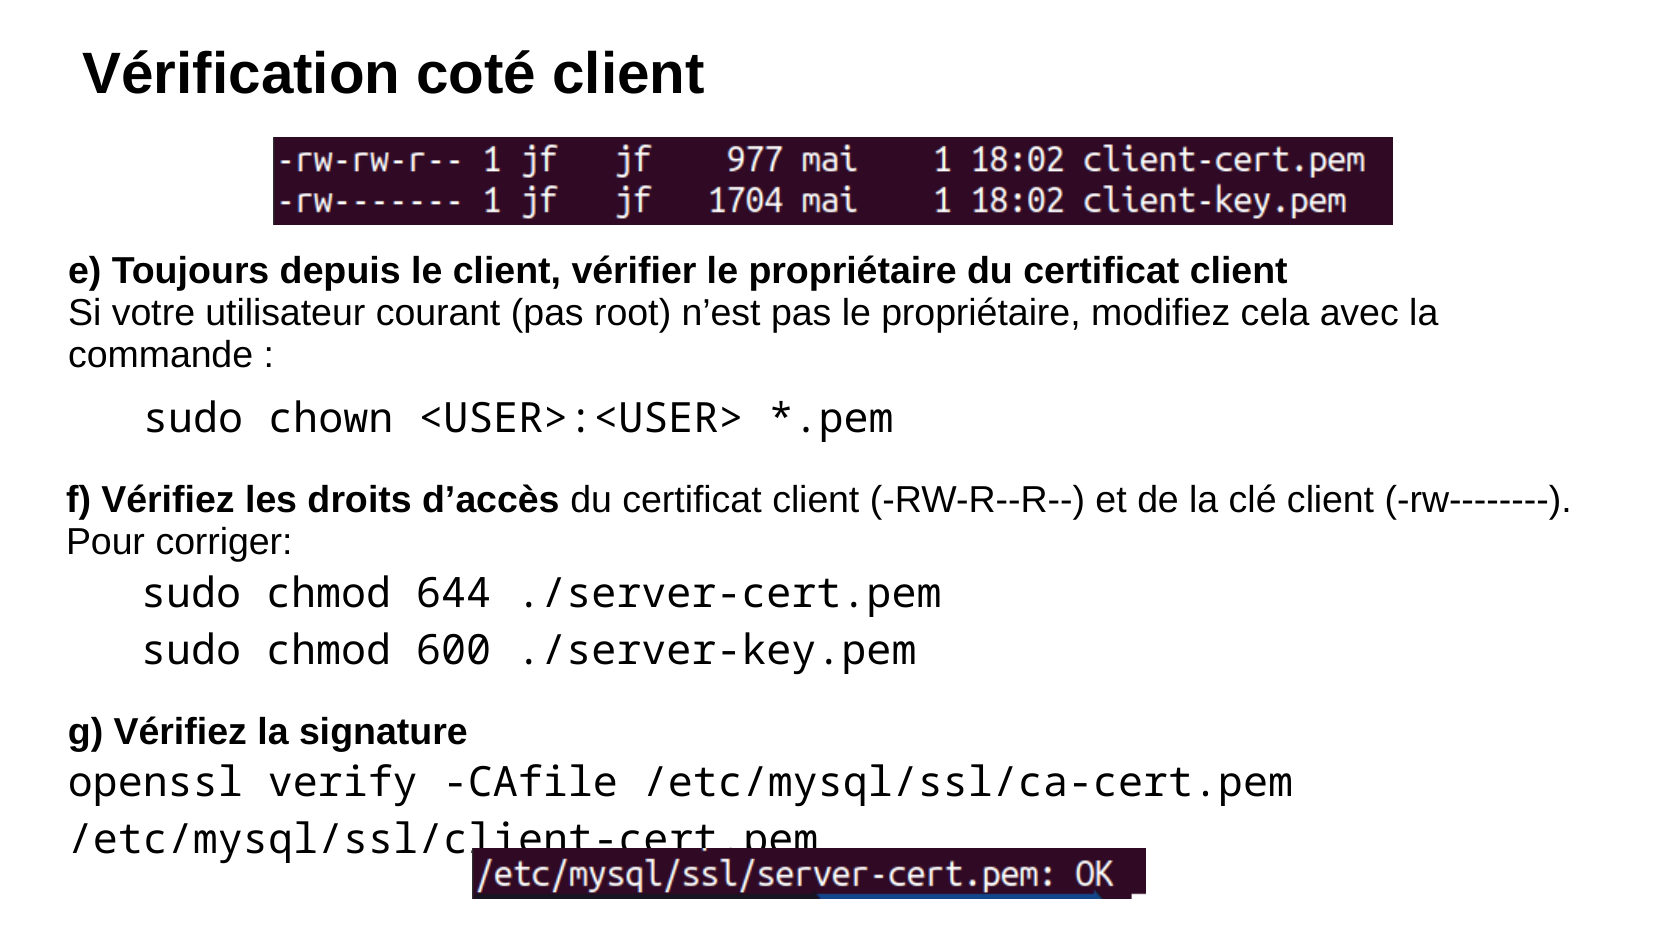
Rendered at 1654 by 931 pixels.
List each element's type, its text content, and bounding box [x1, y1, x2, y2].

picture [273, 152, 1393, 225]
text_box e) Toujours depuis le client, vérifier le propriétaire du certificat client Si votre utilisateur courant (pas root) n’est pas le propriétaire, modifiez cela avec la commande : sudo chown <USER>:<USER> *.pem [53, 242, 1595, 437]
text_box g) Vérifiez la signature openssl verify -CAfile /etc/mysql/ssl/ca-cert.pem /etc/mysql/ssl/client-cert.pem [53, 702, 1400, 844]
picture [472, 848, 1146, 899]
text_box f) Vérifiez les droits d’accès du certificat client (-RW-R--R--) et de la clé client (-rw--------). Pour corriger: sudo chmod 644 ./server-cert.pem sudo chmod 600 ./server-key.pem [51, 471, 1654, 666]
title Vérification coté client [82, 0, 1571, 152]
